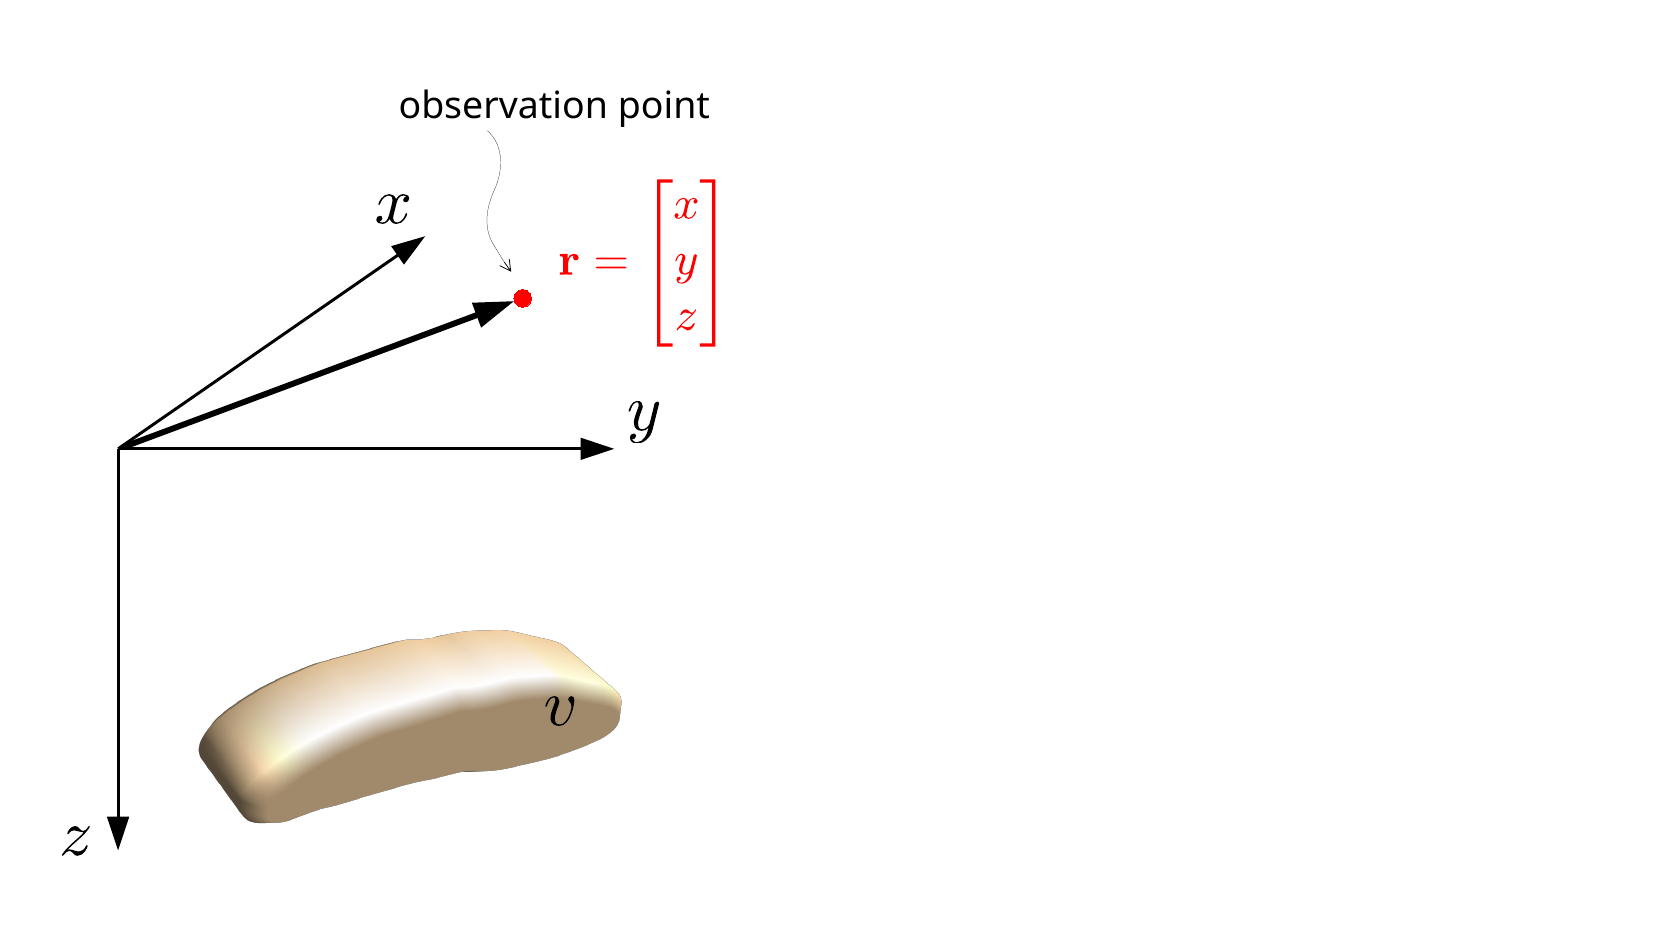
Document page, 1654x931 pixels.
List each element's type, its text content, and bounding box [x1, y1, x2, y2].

picture [59, 826, 93, 856]
picture [374, 194, 413, 224]
picture [543, 696, 578, 726]
picture [556, 177, 733, 349]
text_box observation point [383, 70, 727, 128]
picture [626, 401, 662, 443]
text_box [513, 289, 532, 308]
